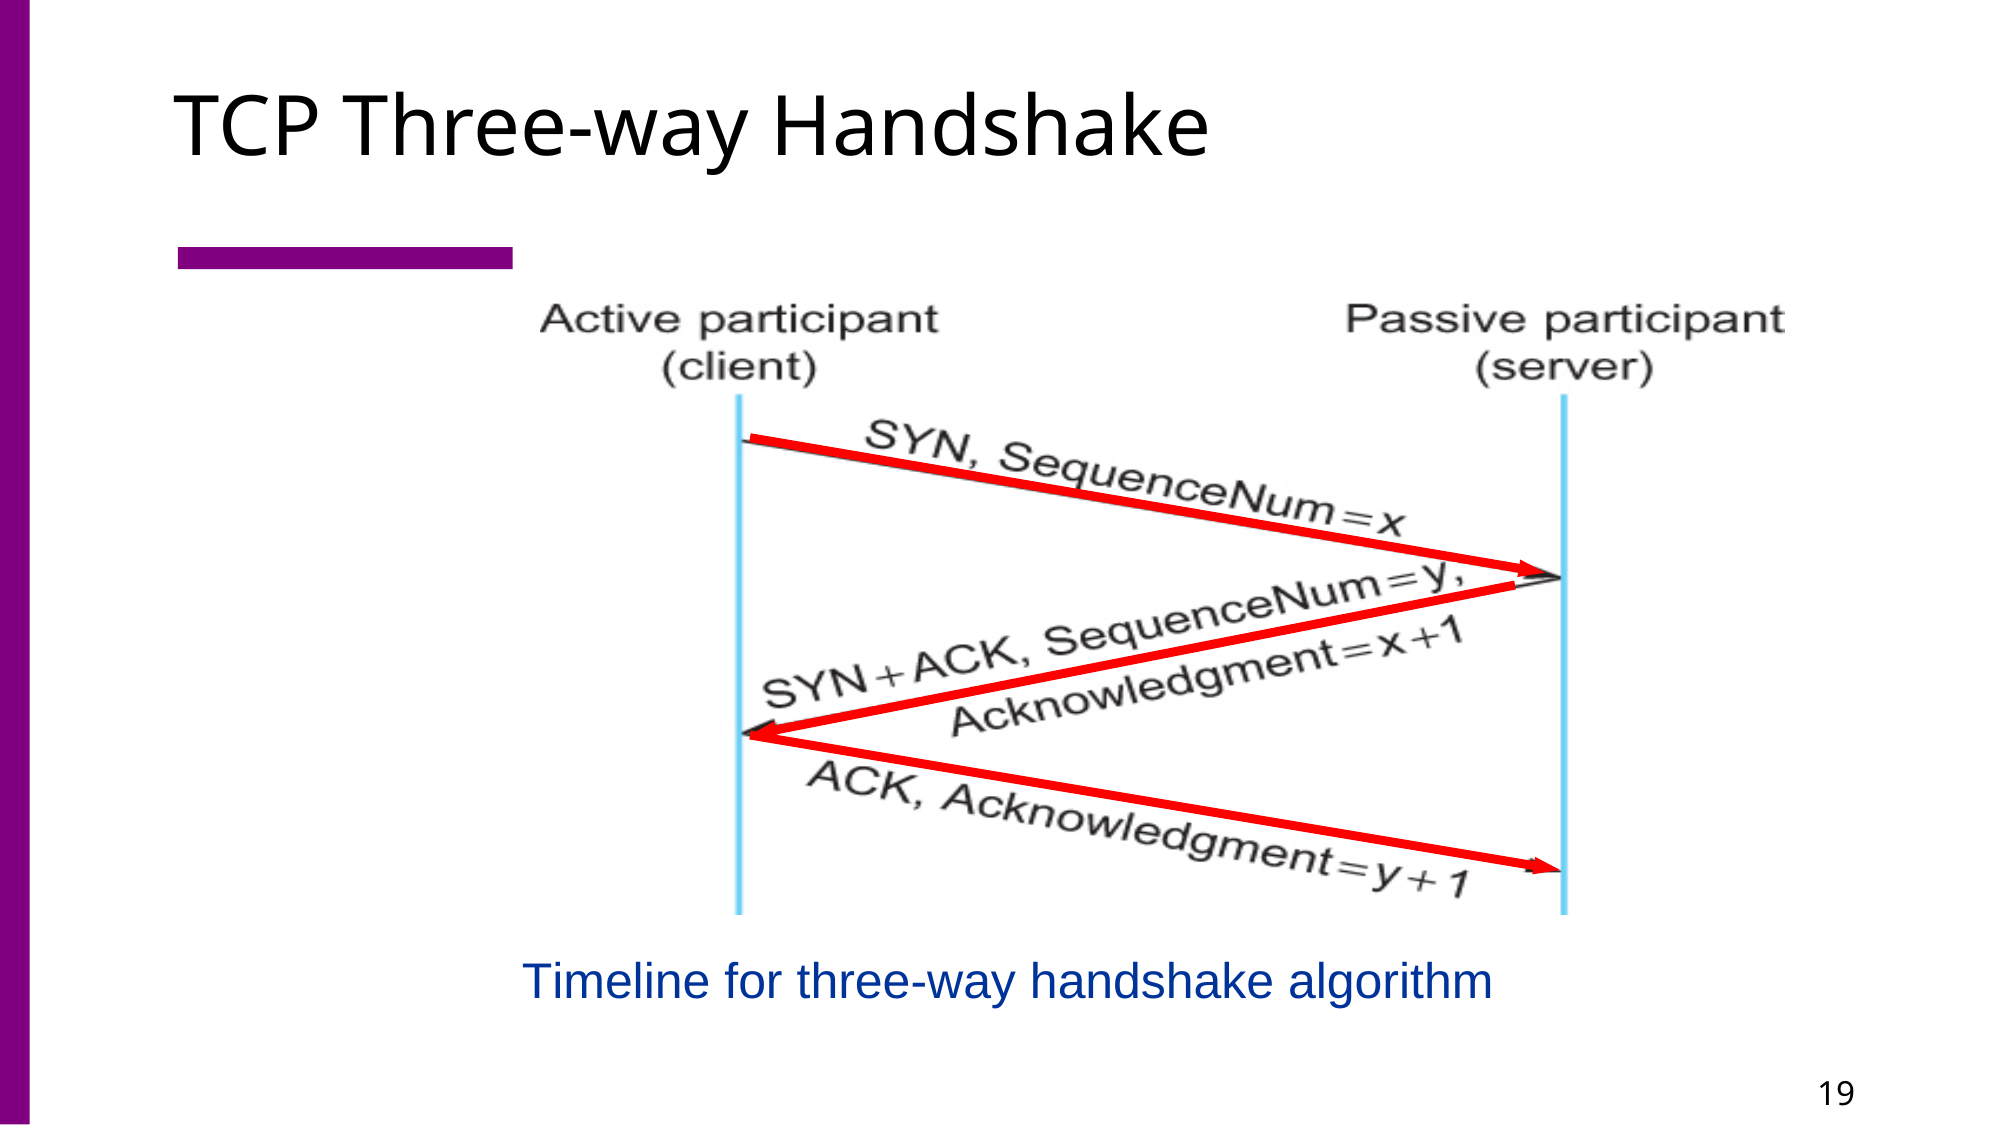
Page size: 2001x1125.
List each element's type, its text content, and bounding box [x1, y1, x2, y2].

title TCP Three-way Handshake [123, 24, 1936, 180]
text_box Timeline for three-way handshake algorithm [322, 940, 1694, 1016]
picture [540, 299, 1785, 916]
